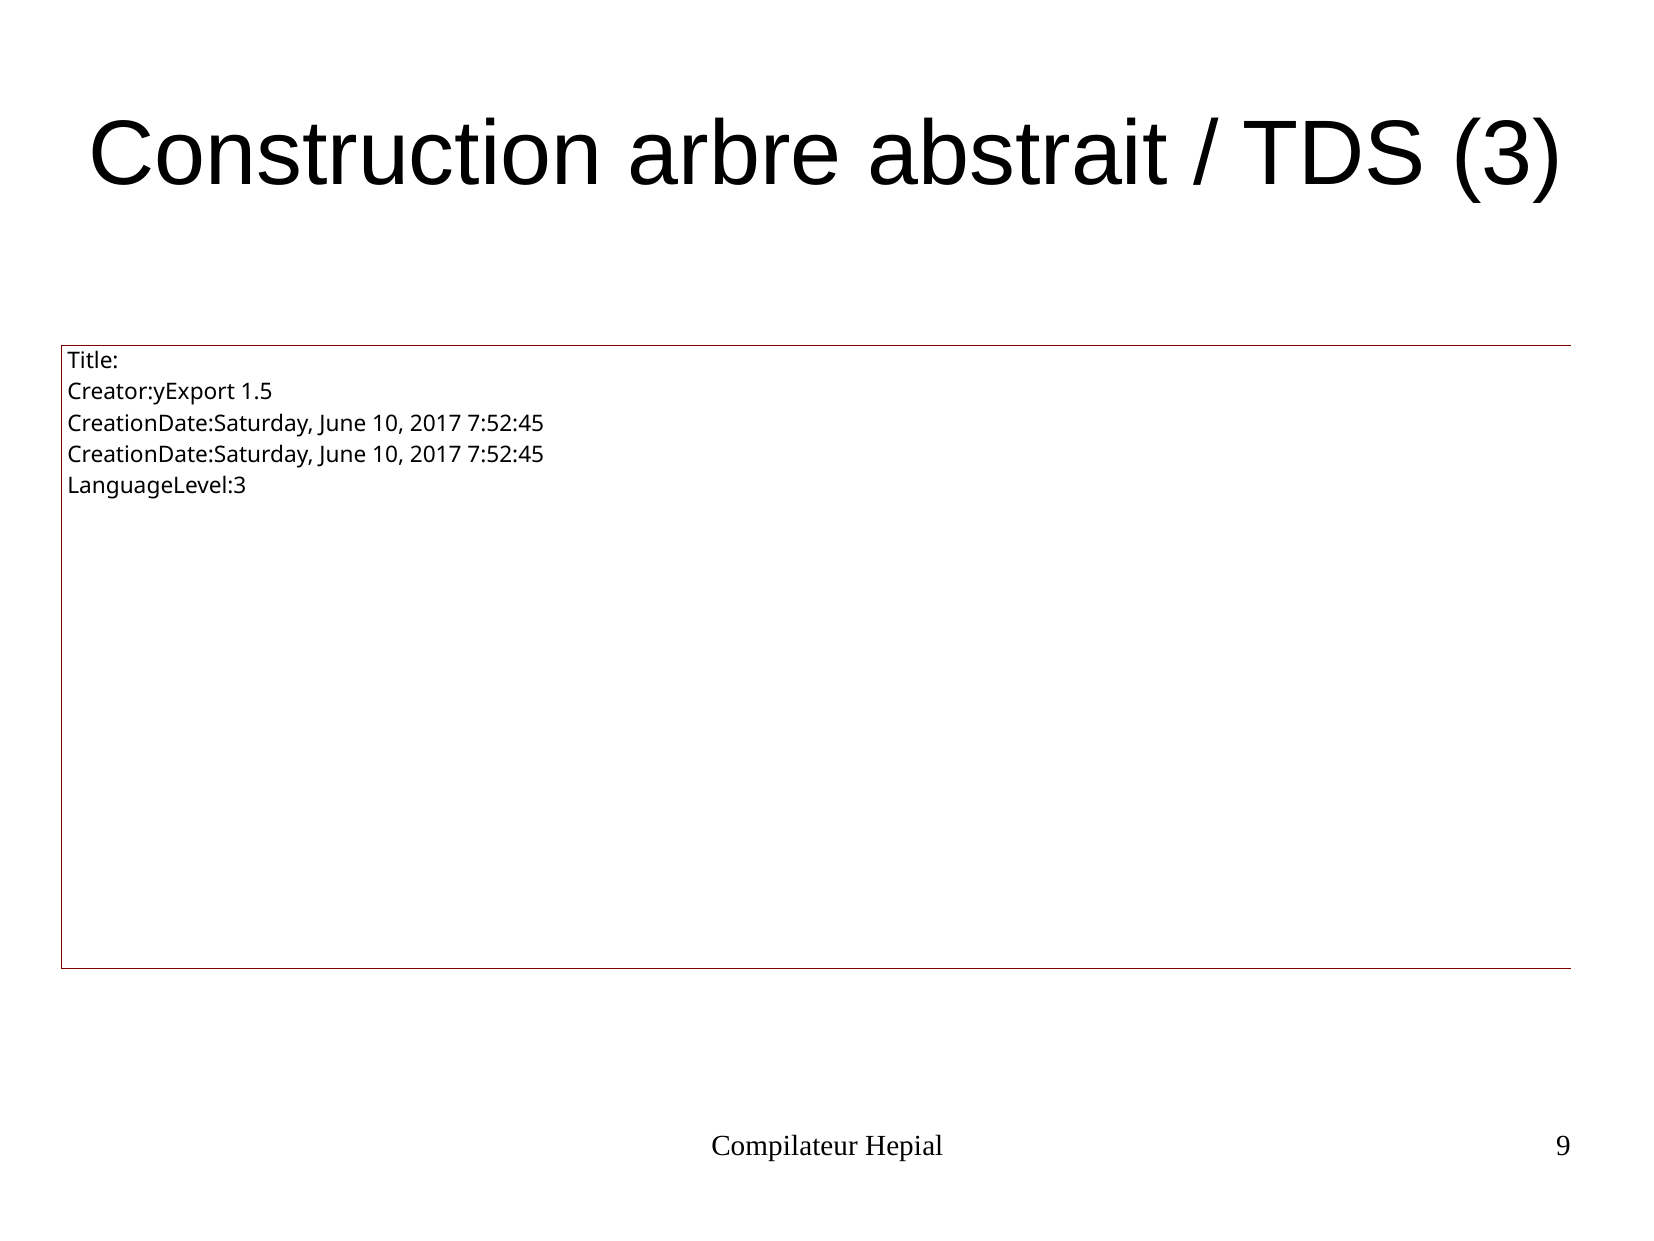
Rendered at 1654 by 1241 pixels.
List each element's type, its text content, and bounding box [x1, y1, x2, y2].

title Construction arbre abstrait / TDS (3) [82, 49, 1571, 257]
picture [60, 343, 1571, 969]
